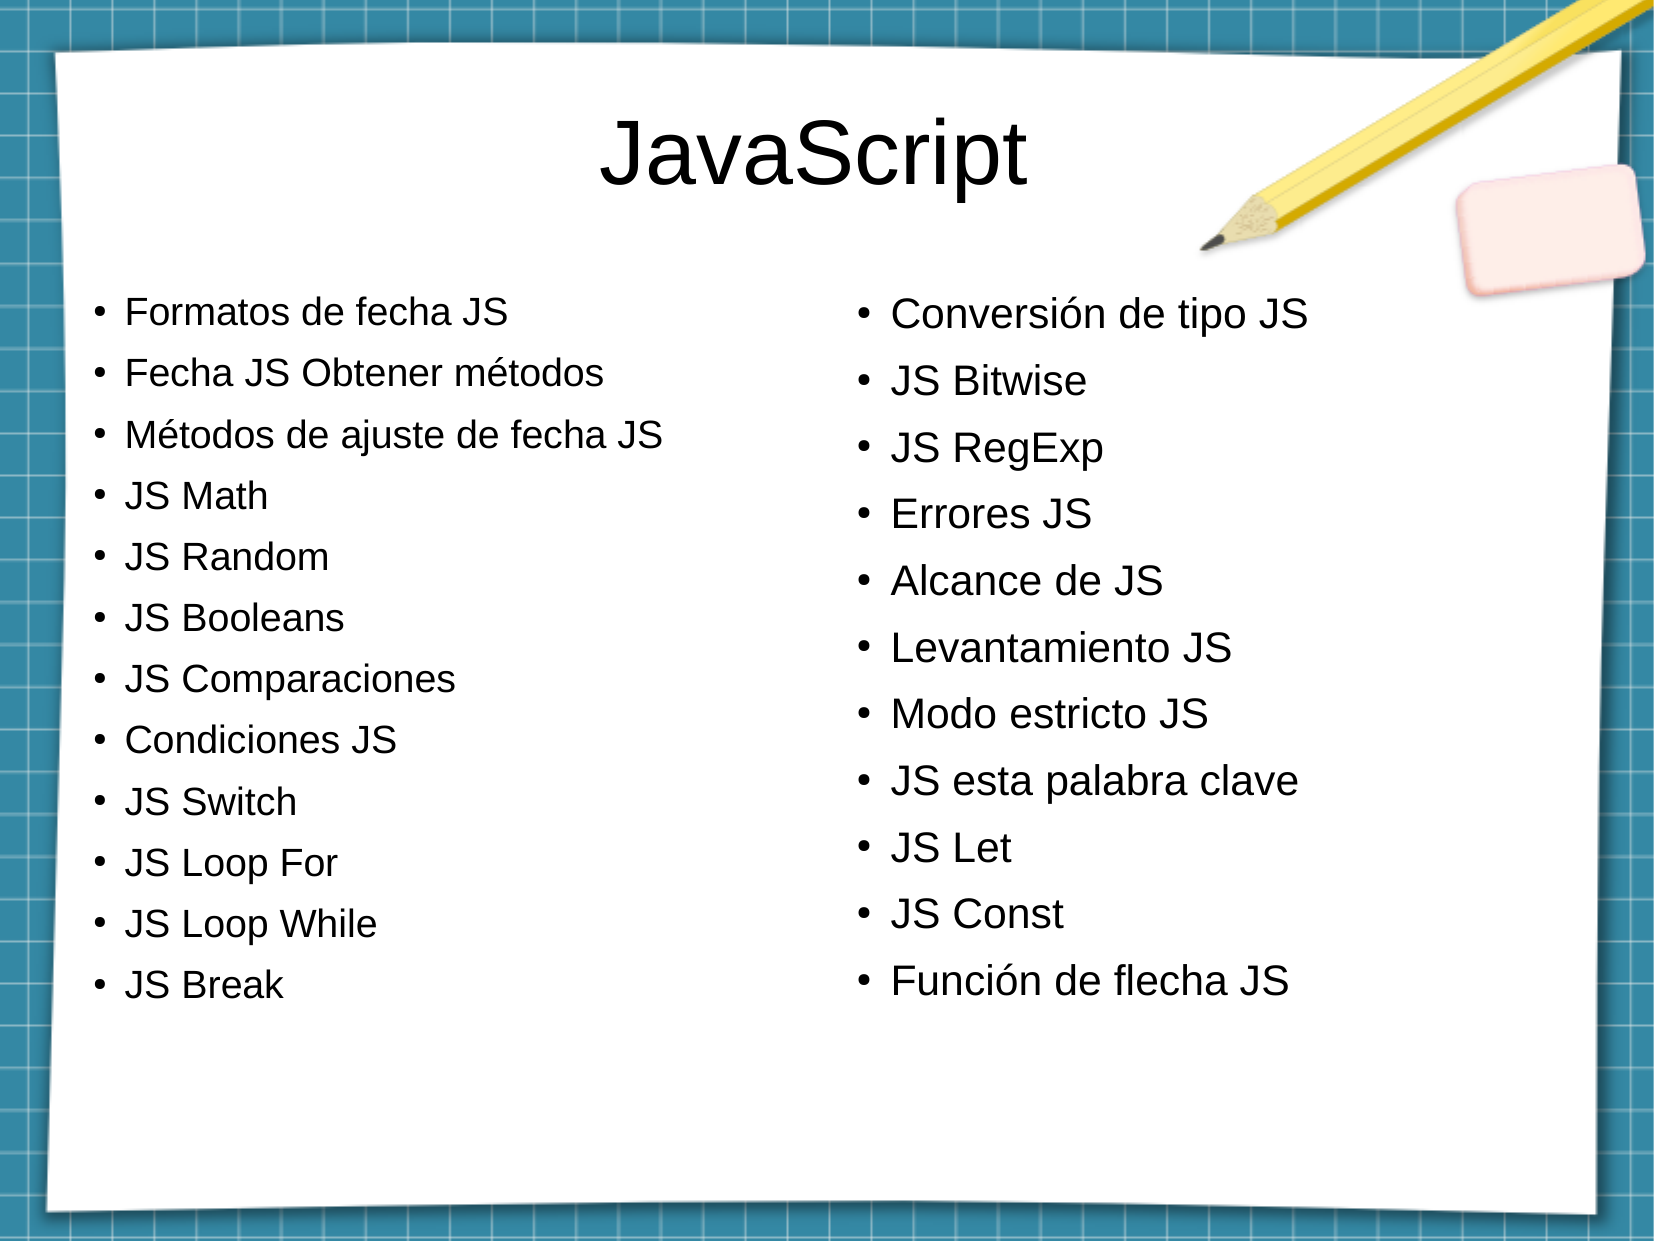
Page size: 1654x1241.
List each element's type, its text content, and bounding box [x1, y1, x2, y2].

list Conversión de tipo JS JS Bitwise JS RegExp Errores JS Alcance de JS Levantamiento JS Modo estricto JS JS esta palabra clave JS Let JS Const Función de flecha JS [845, 290, 1572, 1010]
picture [0, 0, 1654, 1241]
title JavaScript [82, 49, 1571, 257]
list Formatos de fecha JS Fecha JS Obtener métodos Métodos de ajuste de fecha JS JS Math JS Random JS Booleans JS Comparaciones Condiciones JS JS Switch JS Loop For JS Loop While JS Break [82, 290, 809, 1010]
